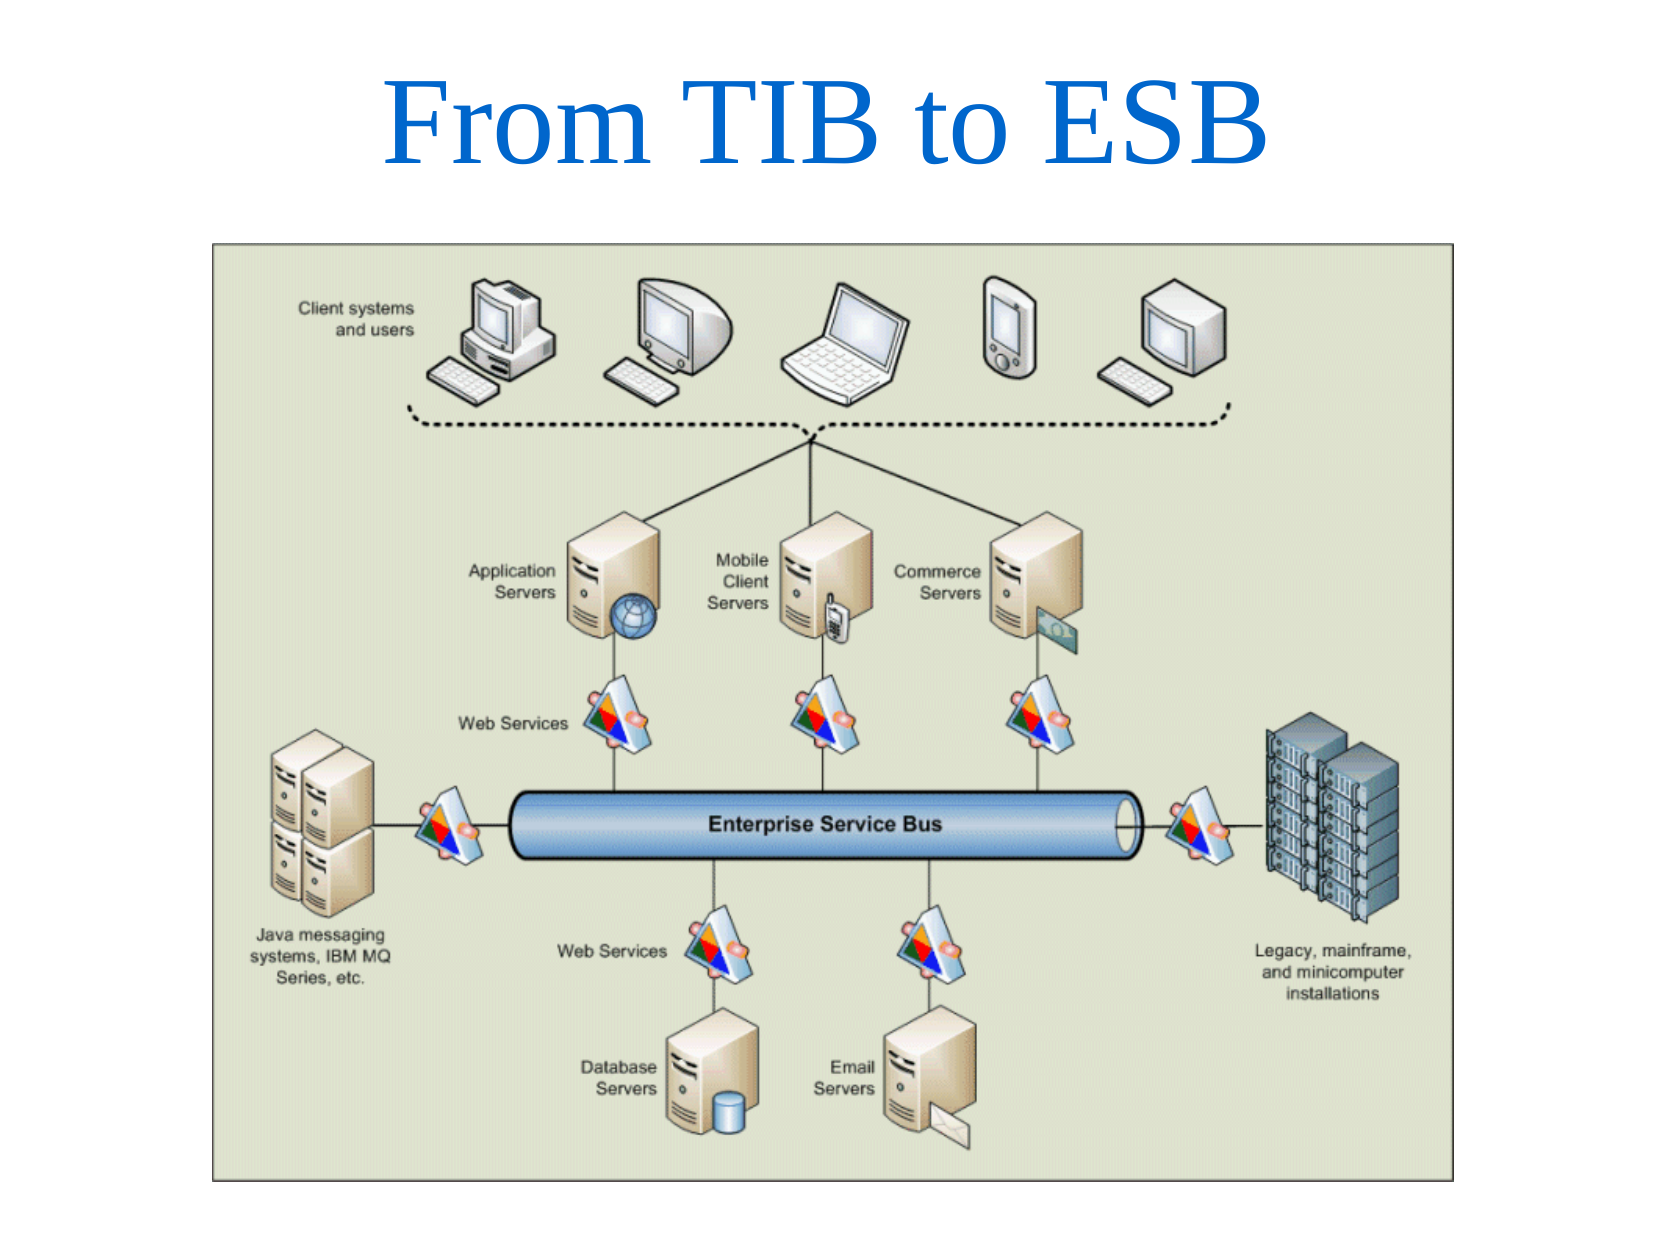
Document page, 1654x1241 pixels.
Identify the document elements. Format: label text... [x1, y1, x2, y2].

title From TIB to ESB [82, 17, 1571, 225]
picture [212, 243, 1454, 1182]
